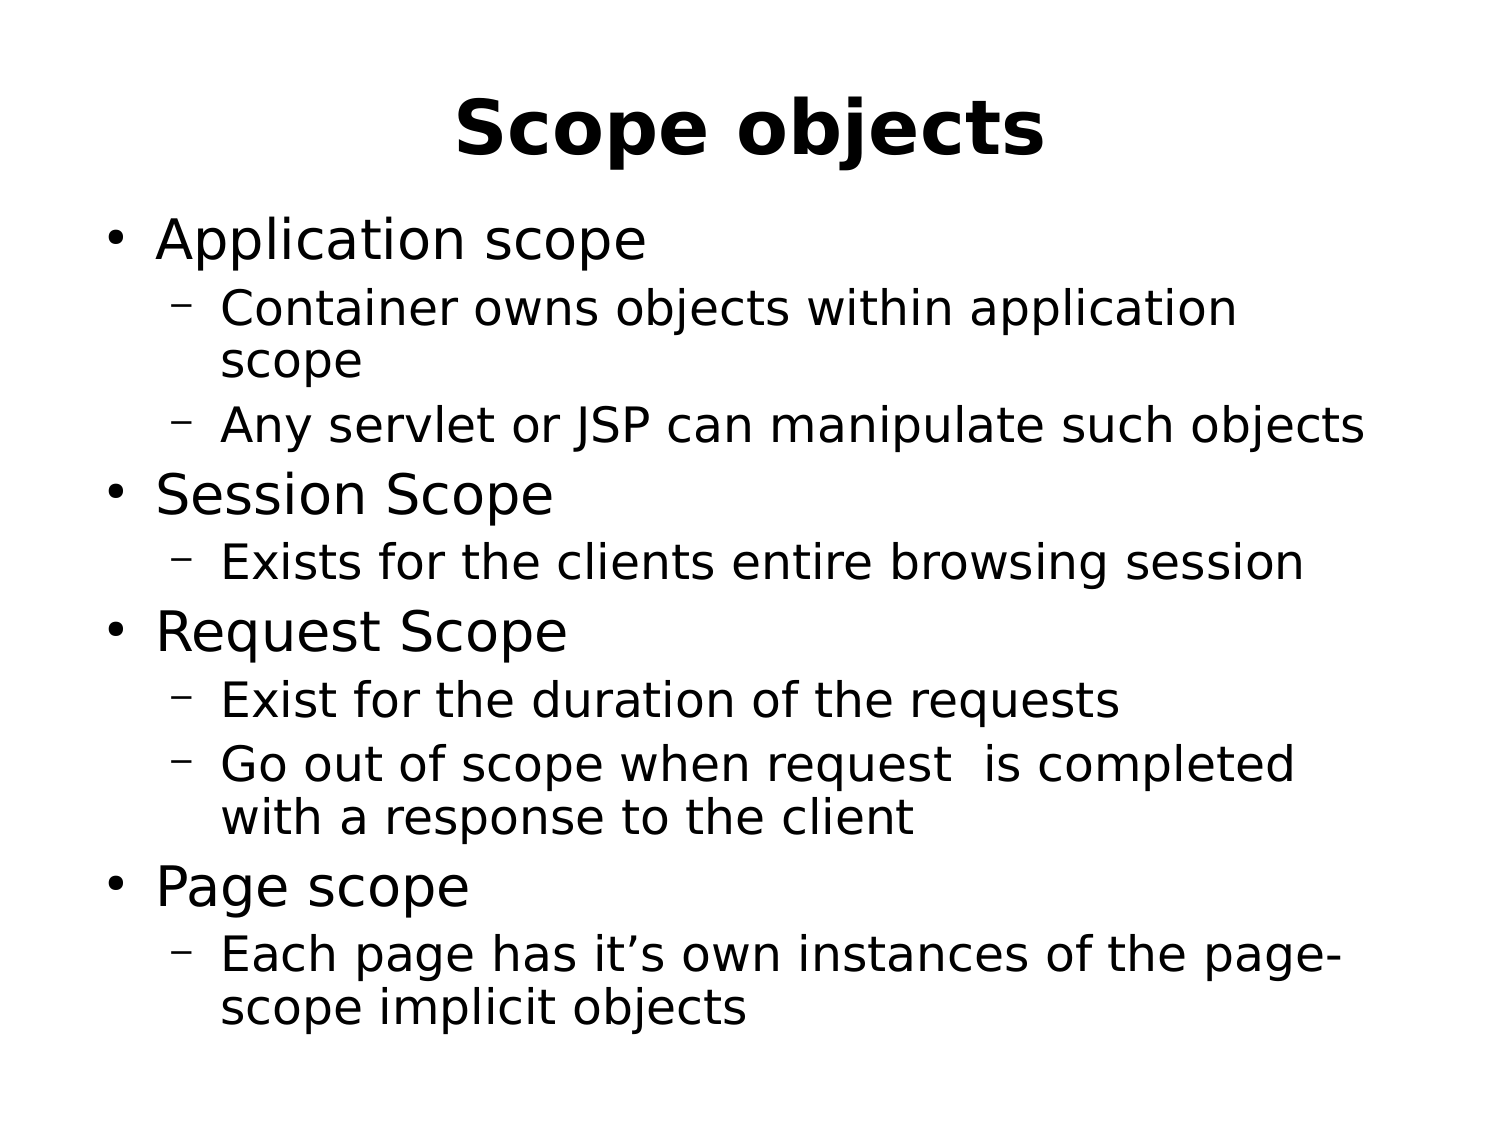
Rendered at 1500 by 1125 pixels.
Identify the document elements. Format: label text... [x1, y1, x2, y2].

list Application scope Container owns objects within application scope Any servlet or JSP can manipulate such objects Session Scope Exists for the clients entire browsing session Request Scope Exist for the duration of the requests Go out of scope when request is completed with a response to the client Page scope Each page has it’s own instances of the page-scope implicit objects [75, 204, 1395, 1075]
title Scope objects [75, 44, 1425, 177]
